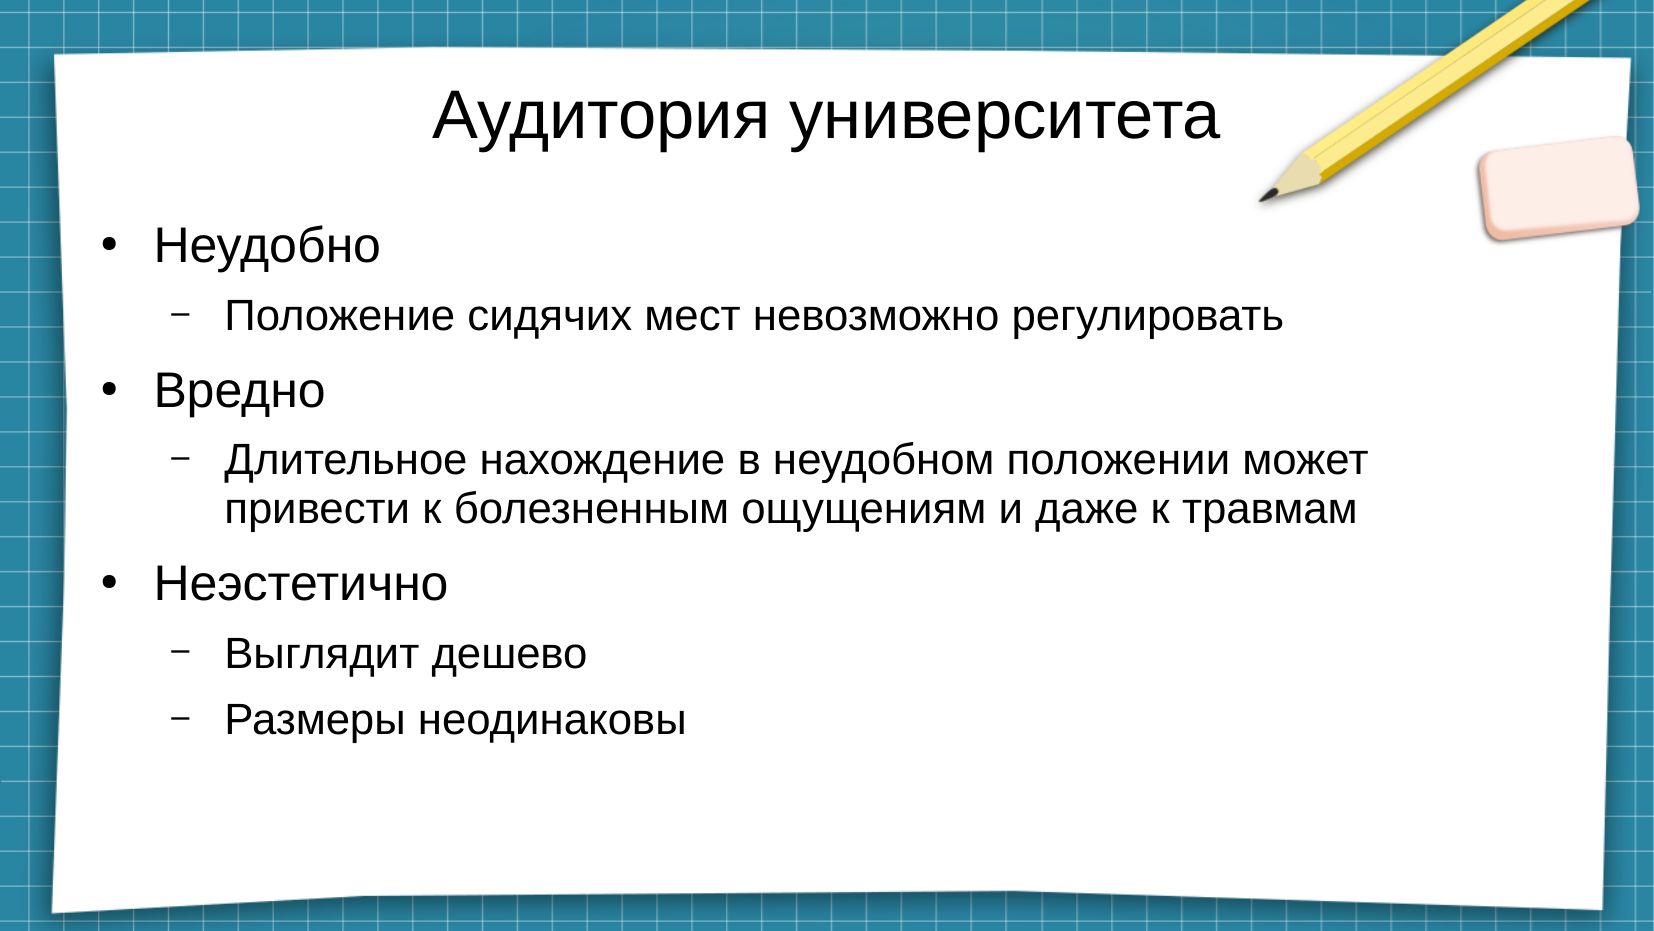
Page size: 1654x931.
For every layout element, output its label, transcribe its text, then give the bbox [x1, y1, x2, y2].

picture [0, 0, 1654, 931]
list Неудобно Положение сидячих мест невозможно регулировать Вредно Длительное нахождение в неудобном положении может привести к болезненным ощущениям и даже к травмам Неэстетично Выглядит дешево Размеры неодинаковы [82, 217, 1506, 827]
title Аудитория университета [82, 37, 1571, 193]
